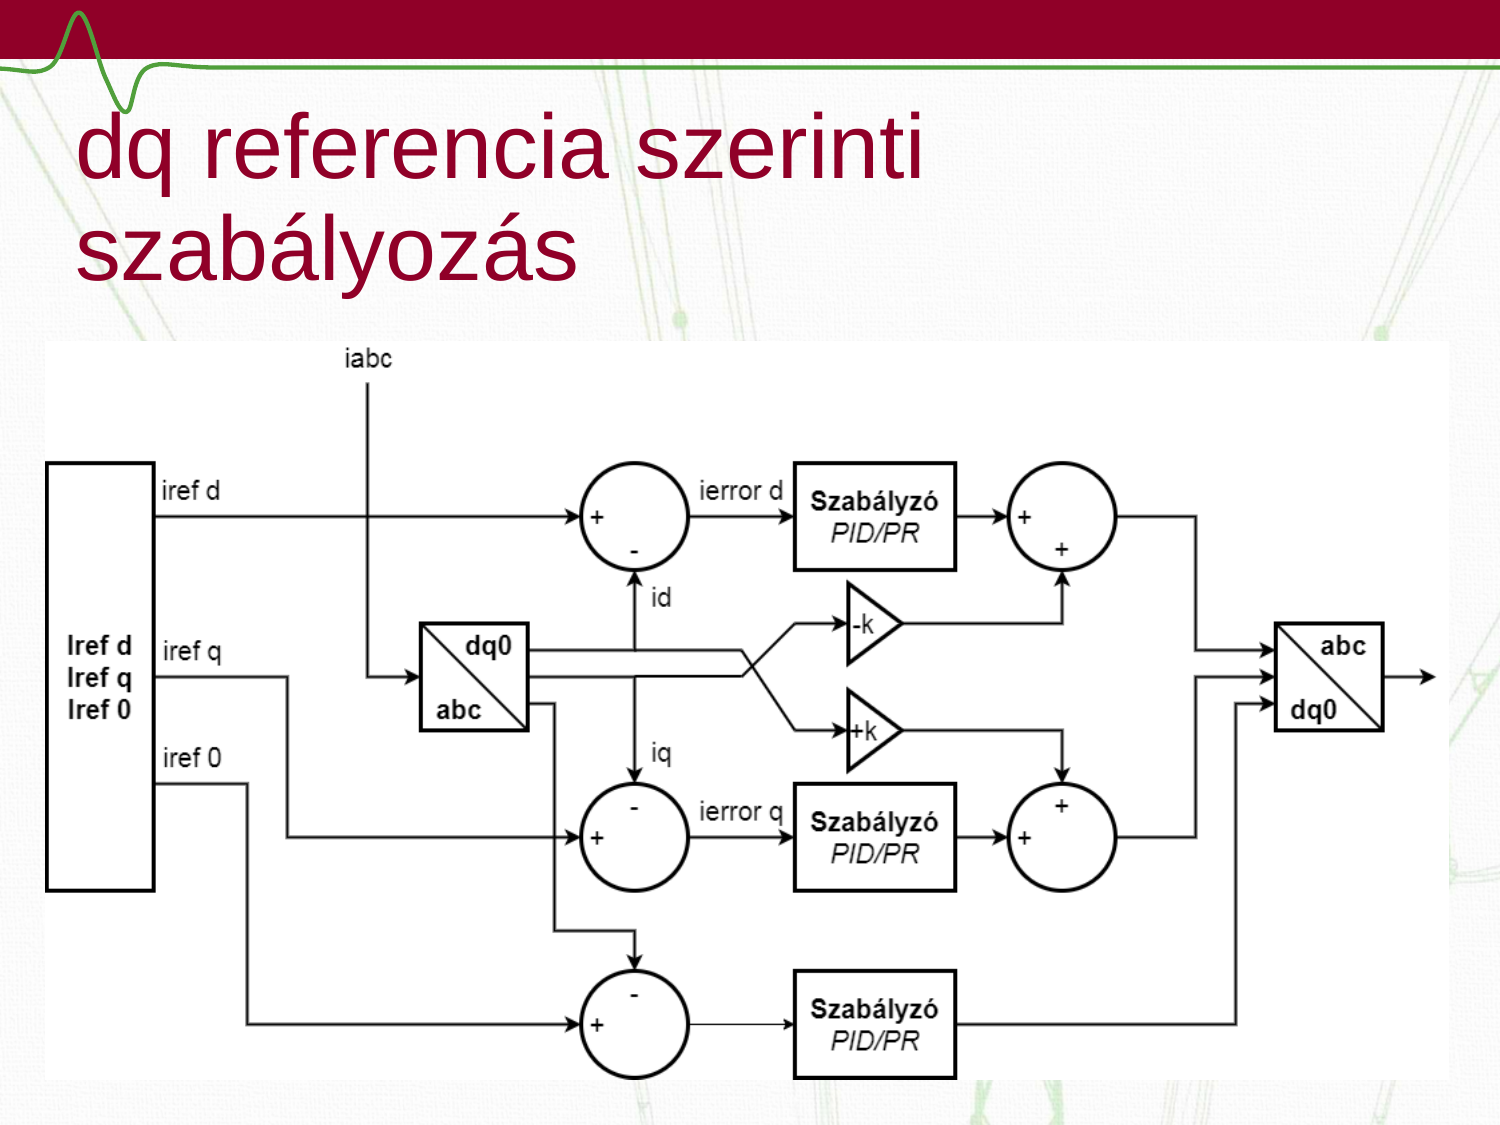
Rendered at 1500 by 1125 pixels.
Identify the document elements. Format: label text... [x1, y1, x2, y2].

picture [102, 59, 1500, 95]
title dq referencia szerinti szabályozás [75, 95, 1426, 301]
picture [0, 59, 1500, 1125]
picture [0, 59, 53, 69]
